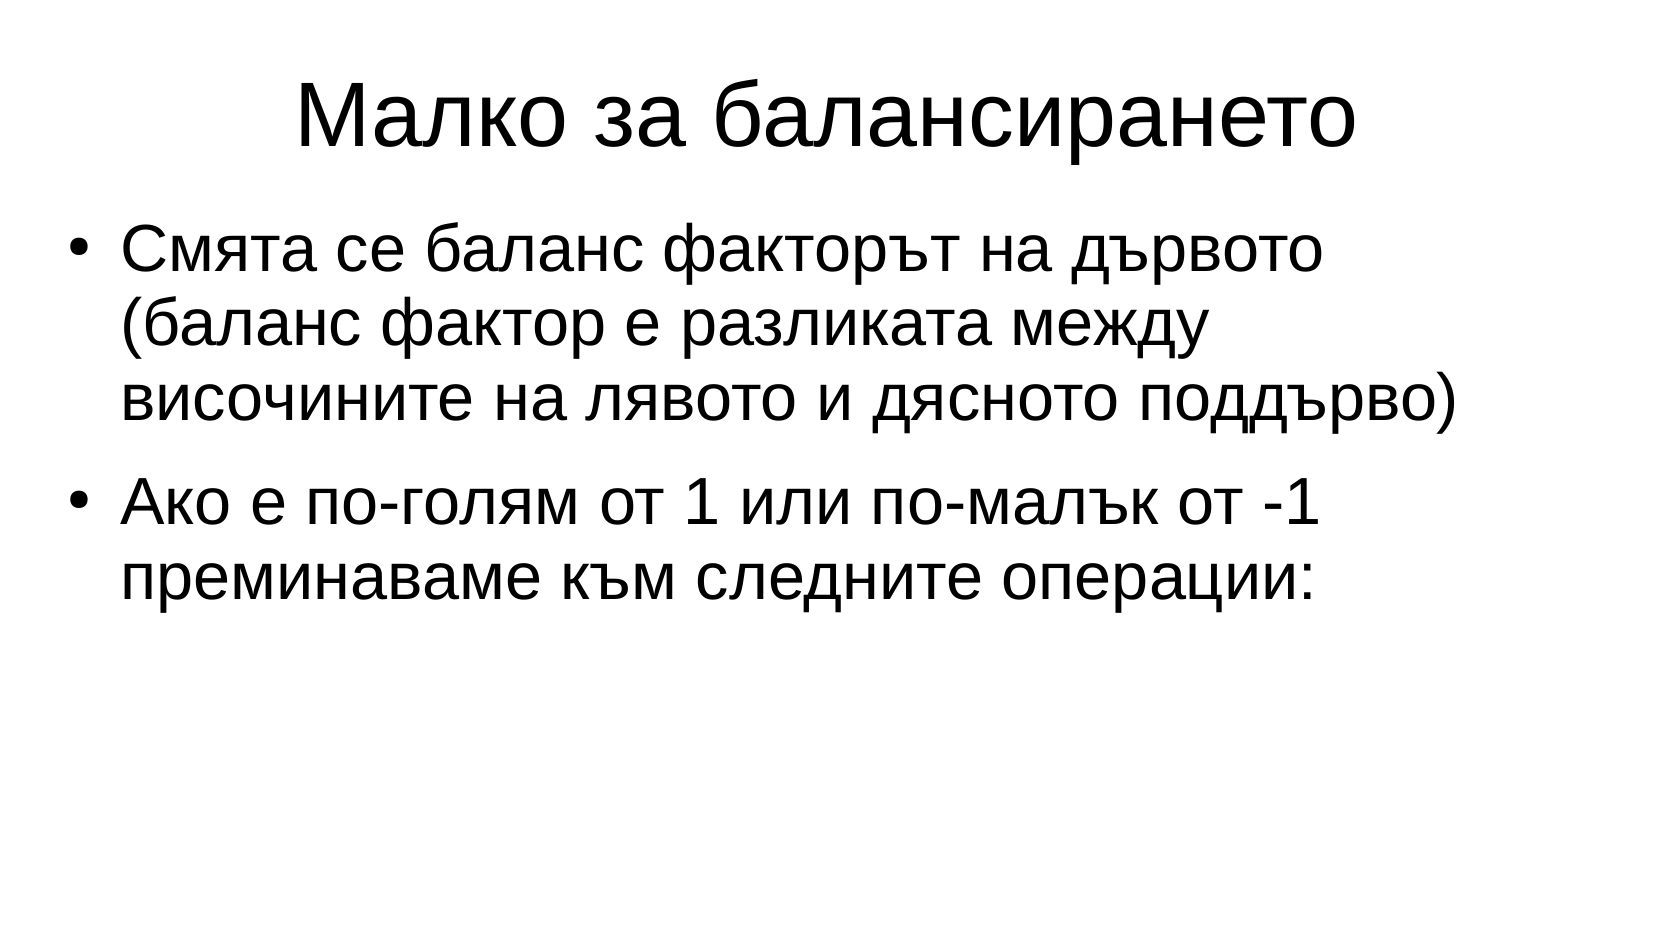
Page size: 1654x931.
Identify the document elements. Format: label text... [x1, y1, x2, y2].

list Смята се баланс факторът на дървото (баланс фактор е разликата между височините на лявото и дясното поддърво) Ако е по-голям от 1 или по-малък от -1 преминаваме към следните операции: [49, 210, 1538, 751]
title Малко за балансирането [82, 37, 1571, 193]
